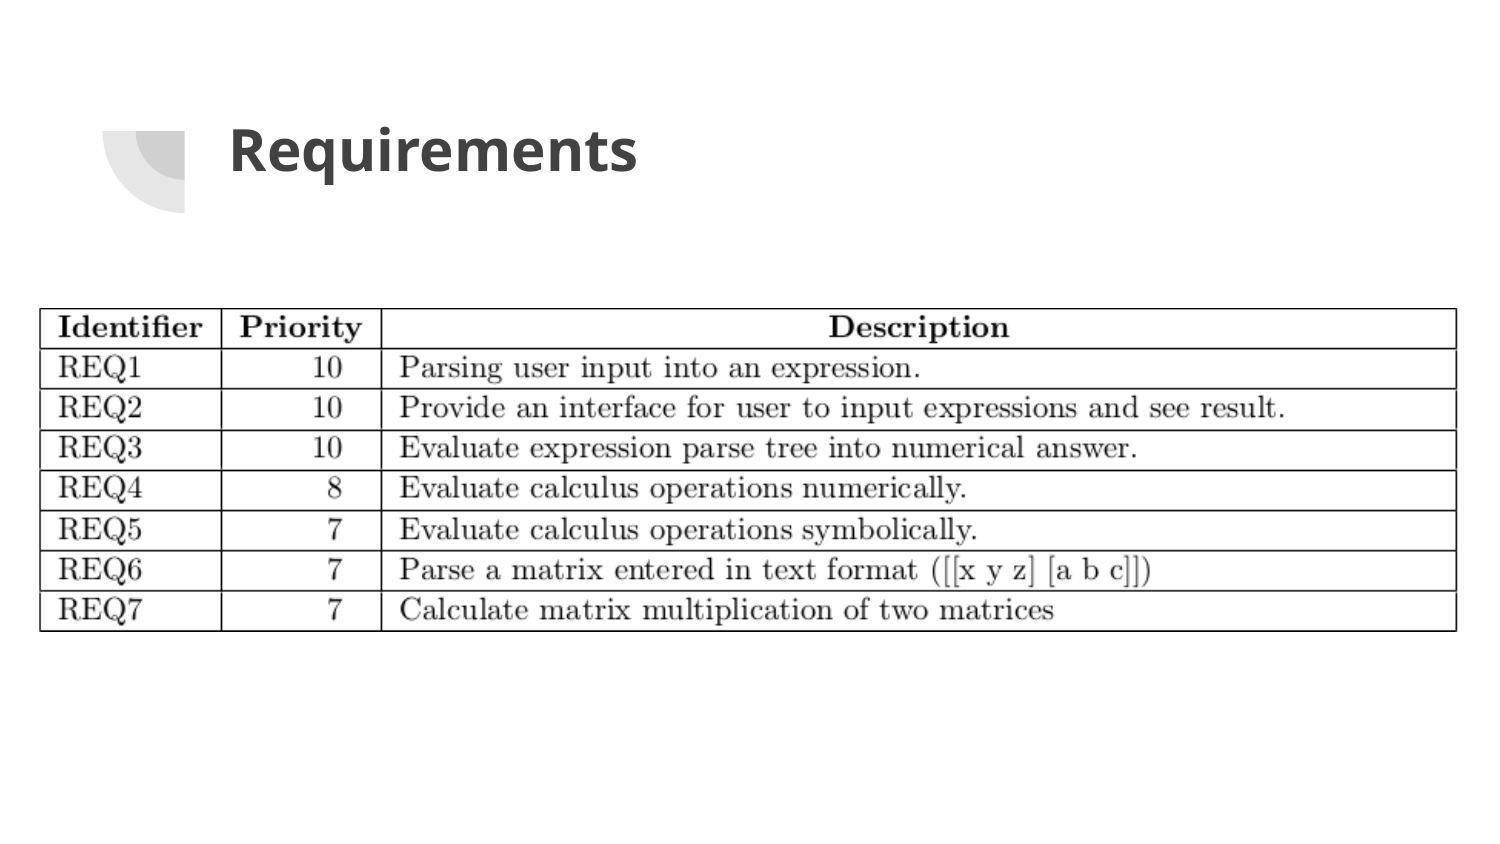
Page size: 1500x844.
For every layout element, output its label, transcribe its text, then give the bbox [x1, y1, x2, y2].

title Requirements [213, 98, 1368, 263]
picture [38, 308, 1462, 632]
